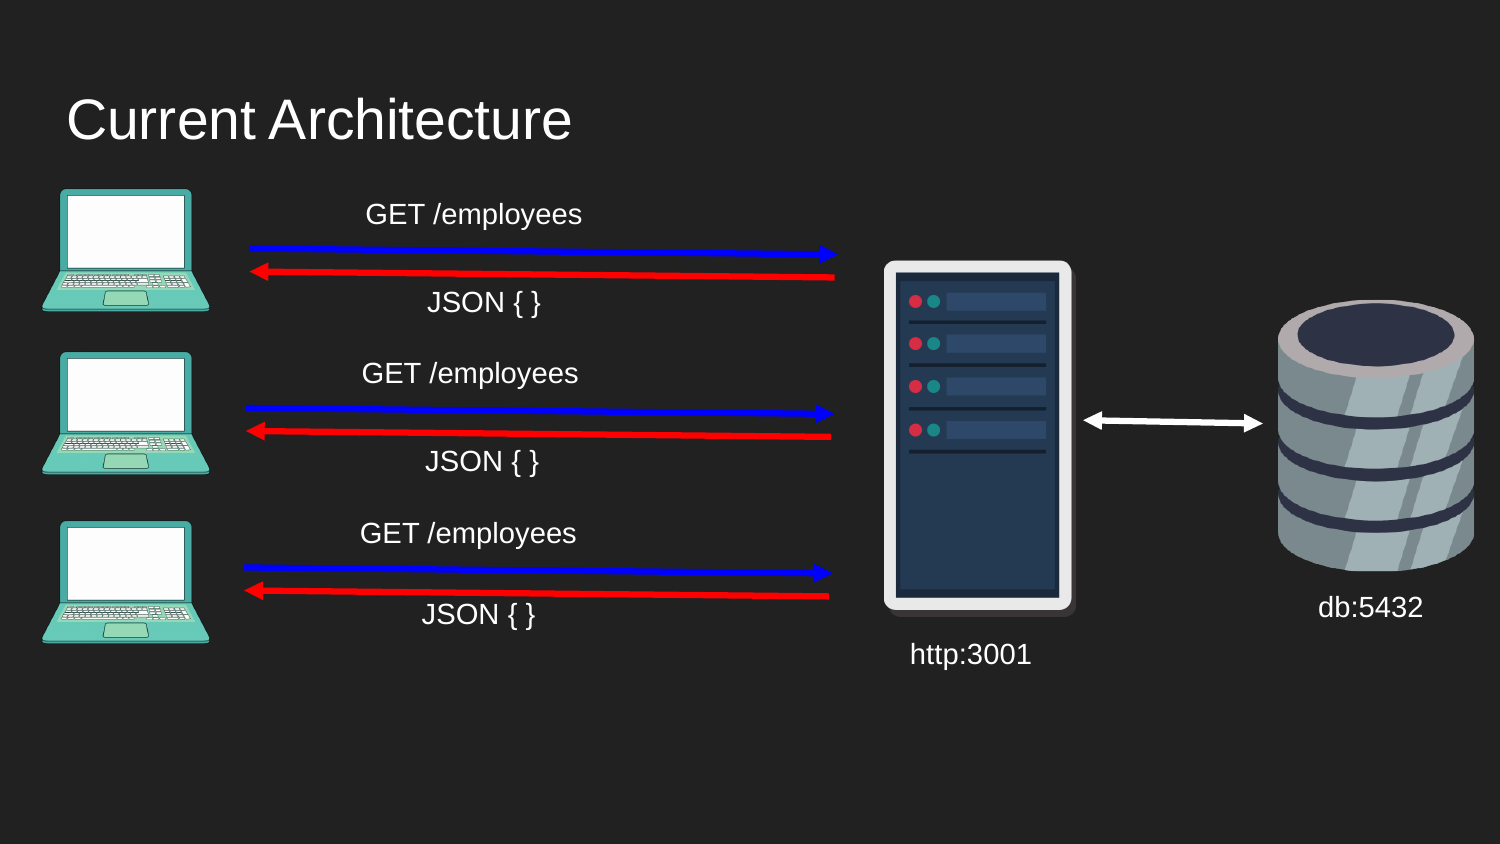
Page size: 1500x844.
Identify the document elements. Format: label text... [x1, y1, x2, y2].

text_box GET /employees [344, 499, 694, 550]
text_box http:3001 [895, 620, 1061, 693]
picture [1254, 289, 1482, 574]
picture [0, 336, 262, 490]
picture [0, 505, 262, 659]
title Current Architecture [51, 72, 658, 167]
picture [0, 173, 262, 327]
text_box GET /employees [346, 339, 696, 390]
text_box db:5432 [1303, 574, 1469, 647]
text_box JSON { } [406, 580, 667, 640]
text_box JSON { } [412, 267, 672, 327]
text_box GET /employees [350, 180, 699, 231]
picture [864, 246, 1100, 626]
text_box JSON { } [410, 427, 671, 486]
